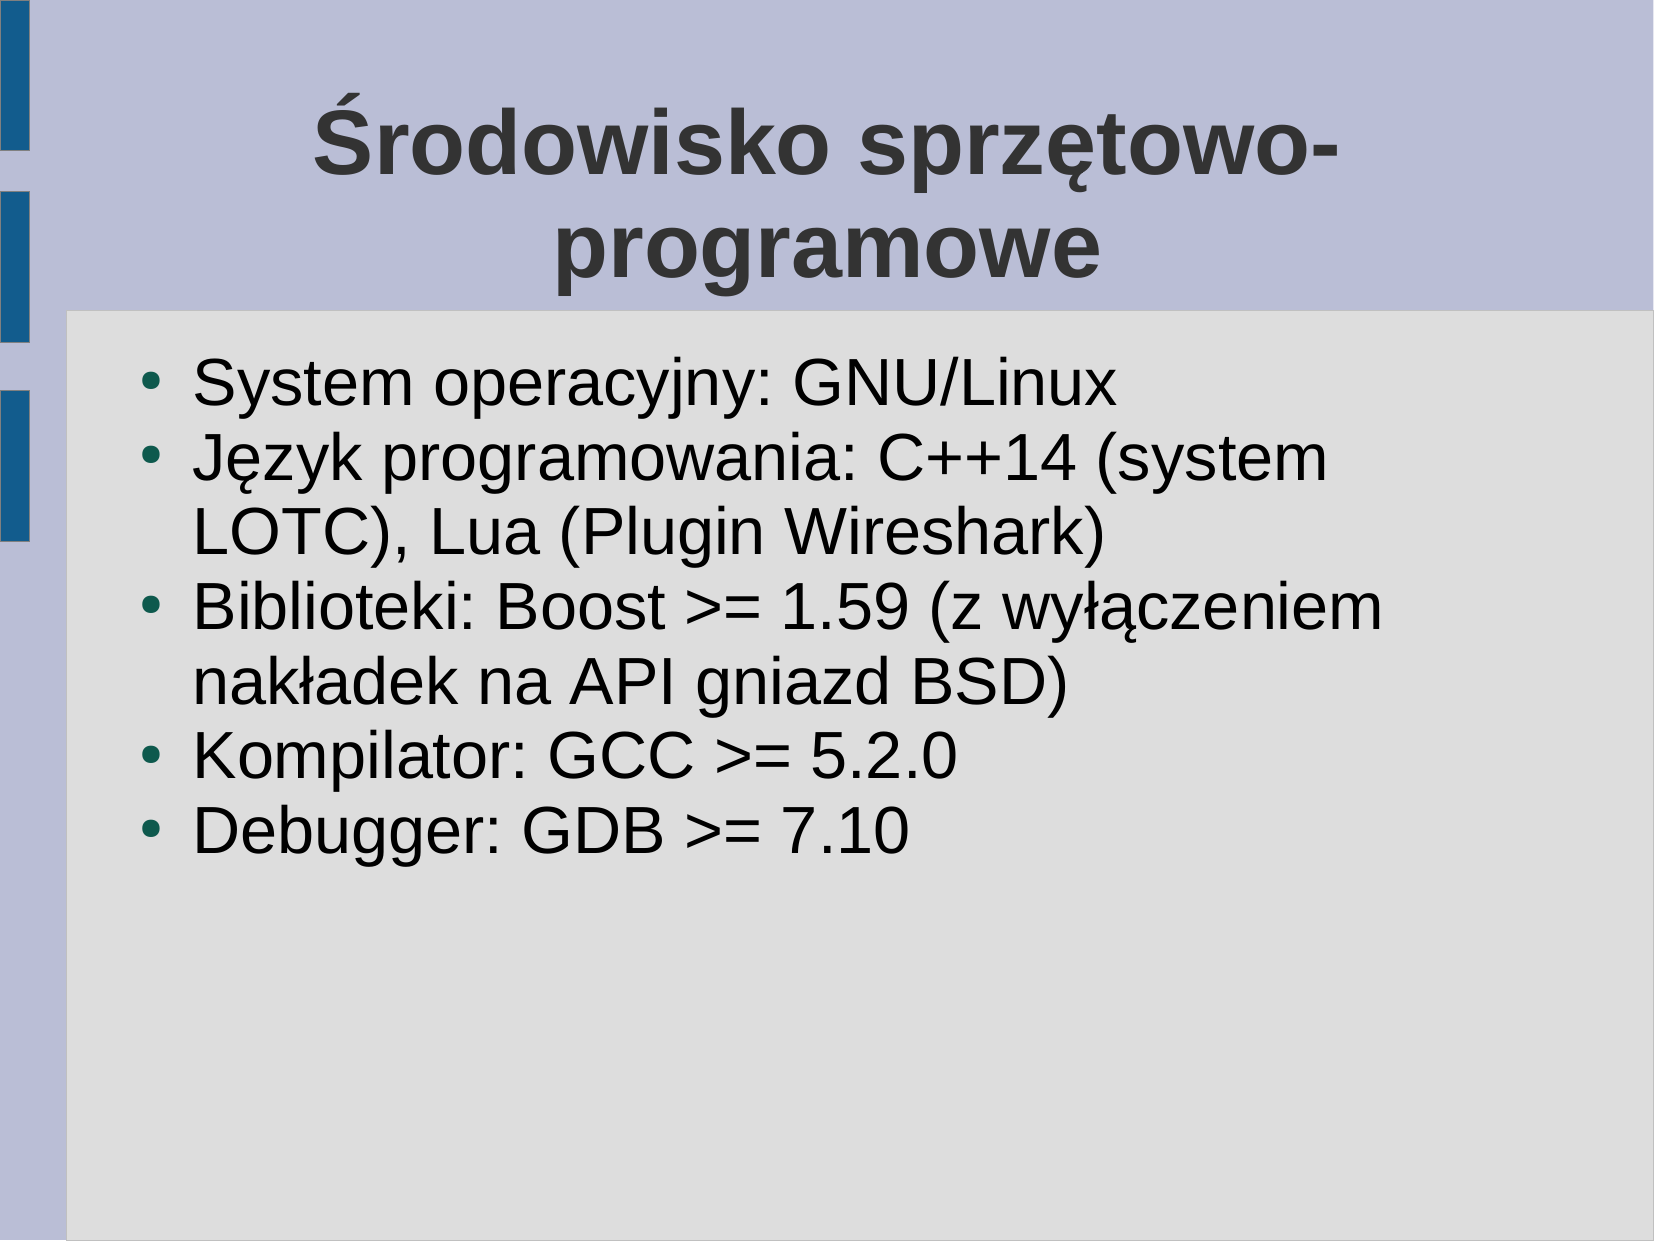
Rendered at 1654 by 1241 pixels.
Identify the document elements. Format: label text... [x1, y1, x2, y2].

list System operacyjny: GNU/Linux Język programowania: C++14 (system LOTC), Lua (Plugin Wireshark) Biblioteki: Boost >= 1.59 (z wyłączeniem nakładek na API gniazd BSD) Kompilator: GCC >= 5.2.0 Debugger: GDB >= 7.10 [121, 344, 1534, 1127]
title Środowisko sprzętowo-programowe [121, 91, 1534, 299]
